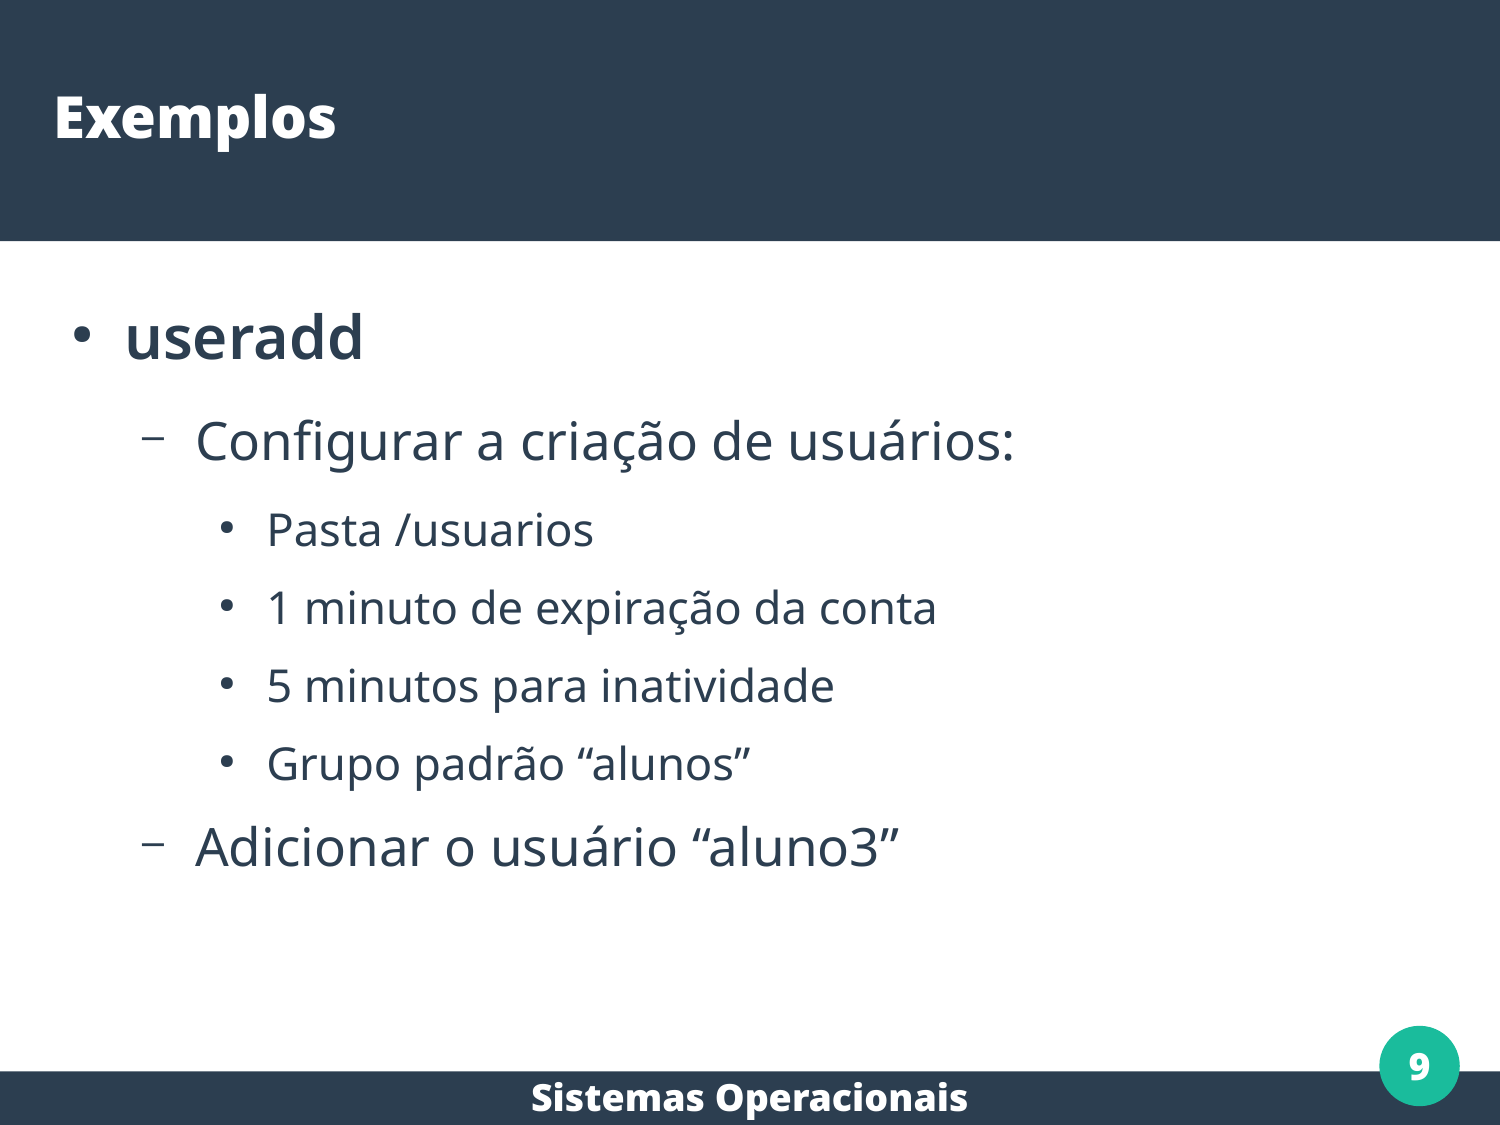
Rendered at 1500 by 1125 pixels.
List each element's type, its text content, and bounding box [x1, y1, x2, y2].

list useradd Configurar a criação de usuários: Pasta /usuarios 1 minuto de expiração da conta 5 minutos para inatividade Grupo padrão “alunos” Adicionar o usuário “aluno3” [53, 294, 1447, 1045]
title Exemplos [53, 44, 1447, 188]
